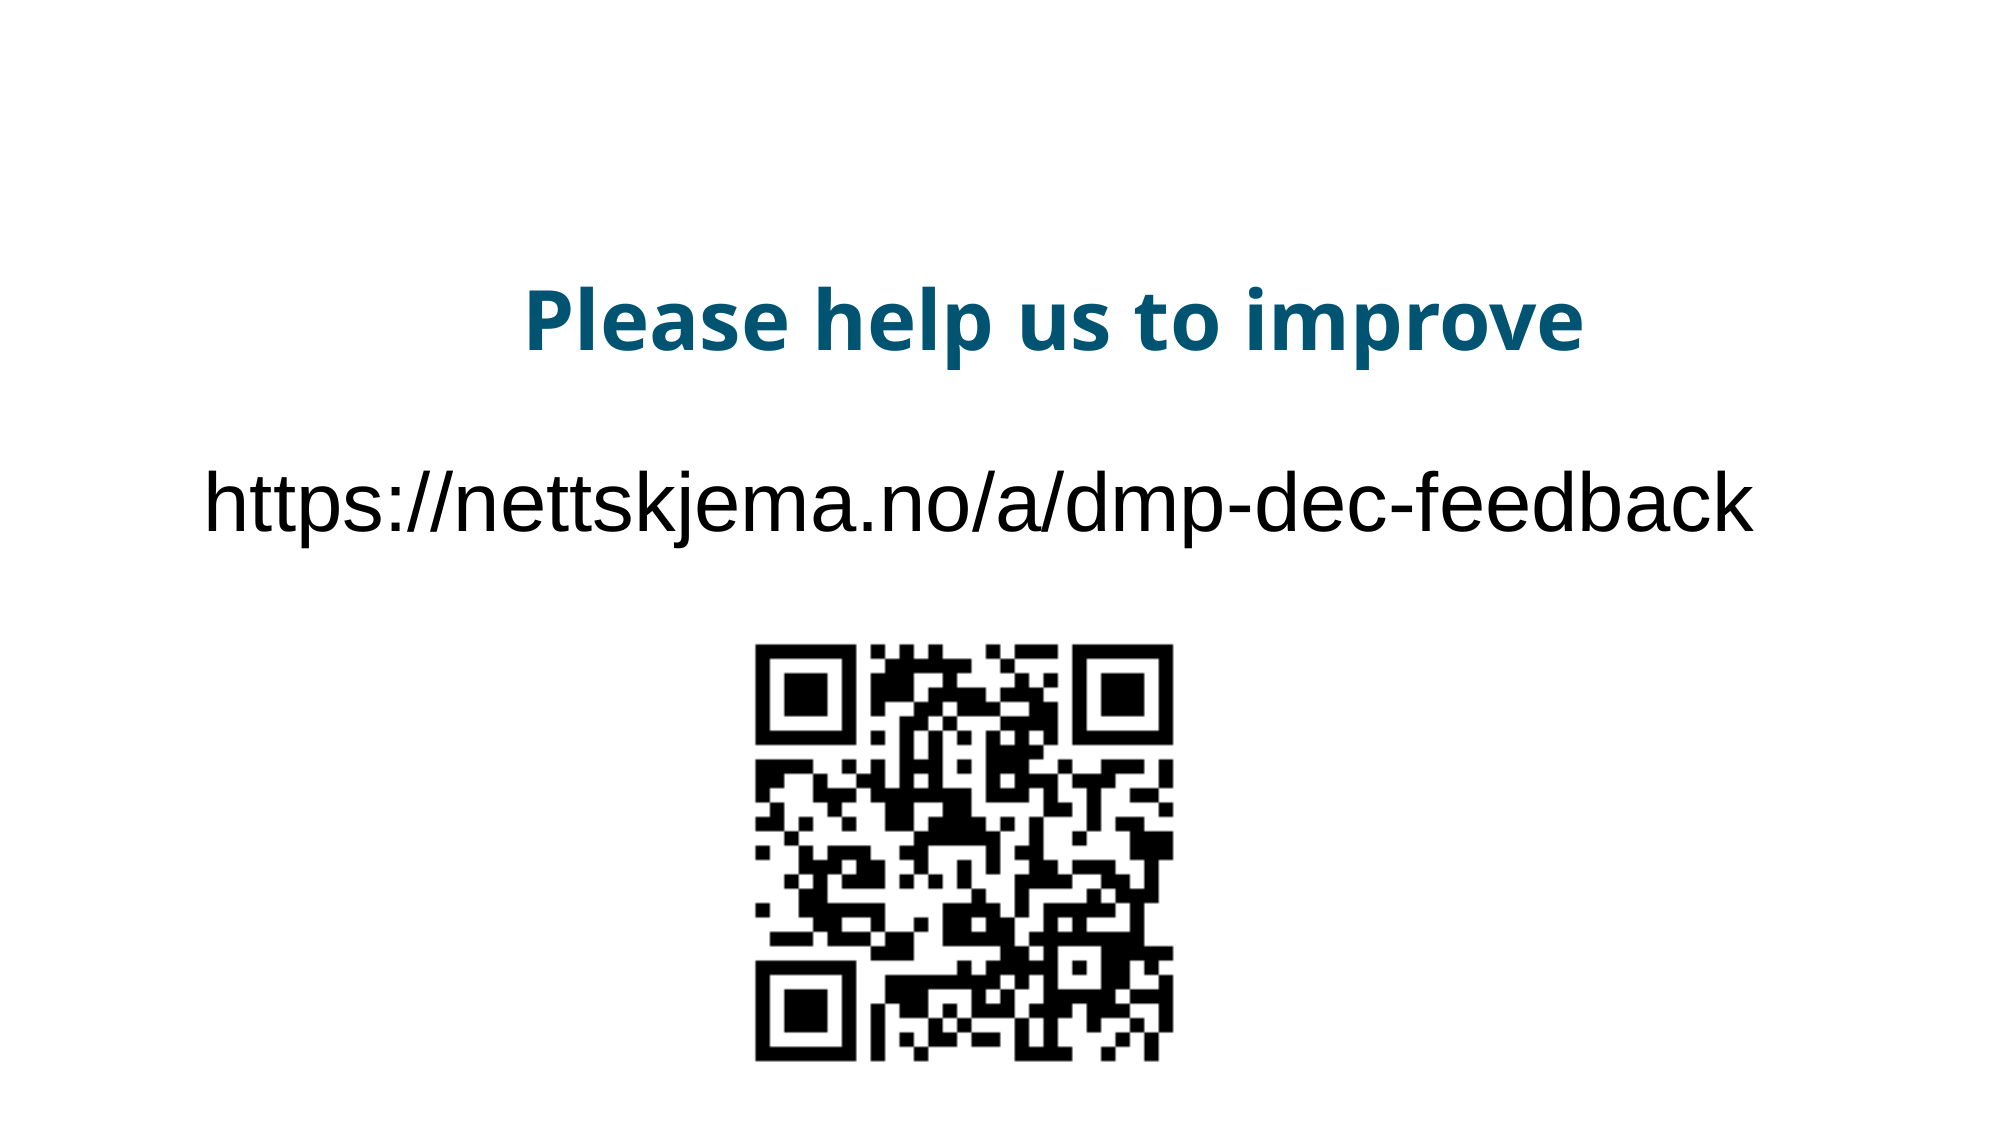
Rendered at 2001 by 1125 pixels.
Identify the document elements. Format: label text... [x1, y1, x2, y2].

text_box Please help us to improve [507, 253, 1489, 407]
text_box https://nettskjema.no/a/dmp-dec-feedback [188, 448, 1926, 650]
picture [725, 614, 1205, 1093]
